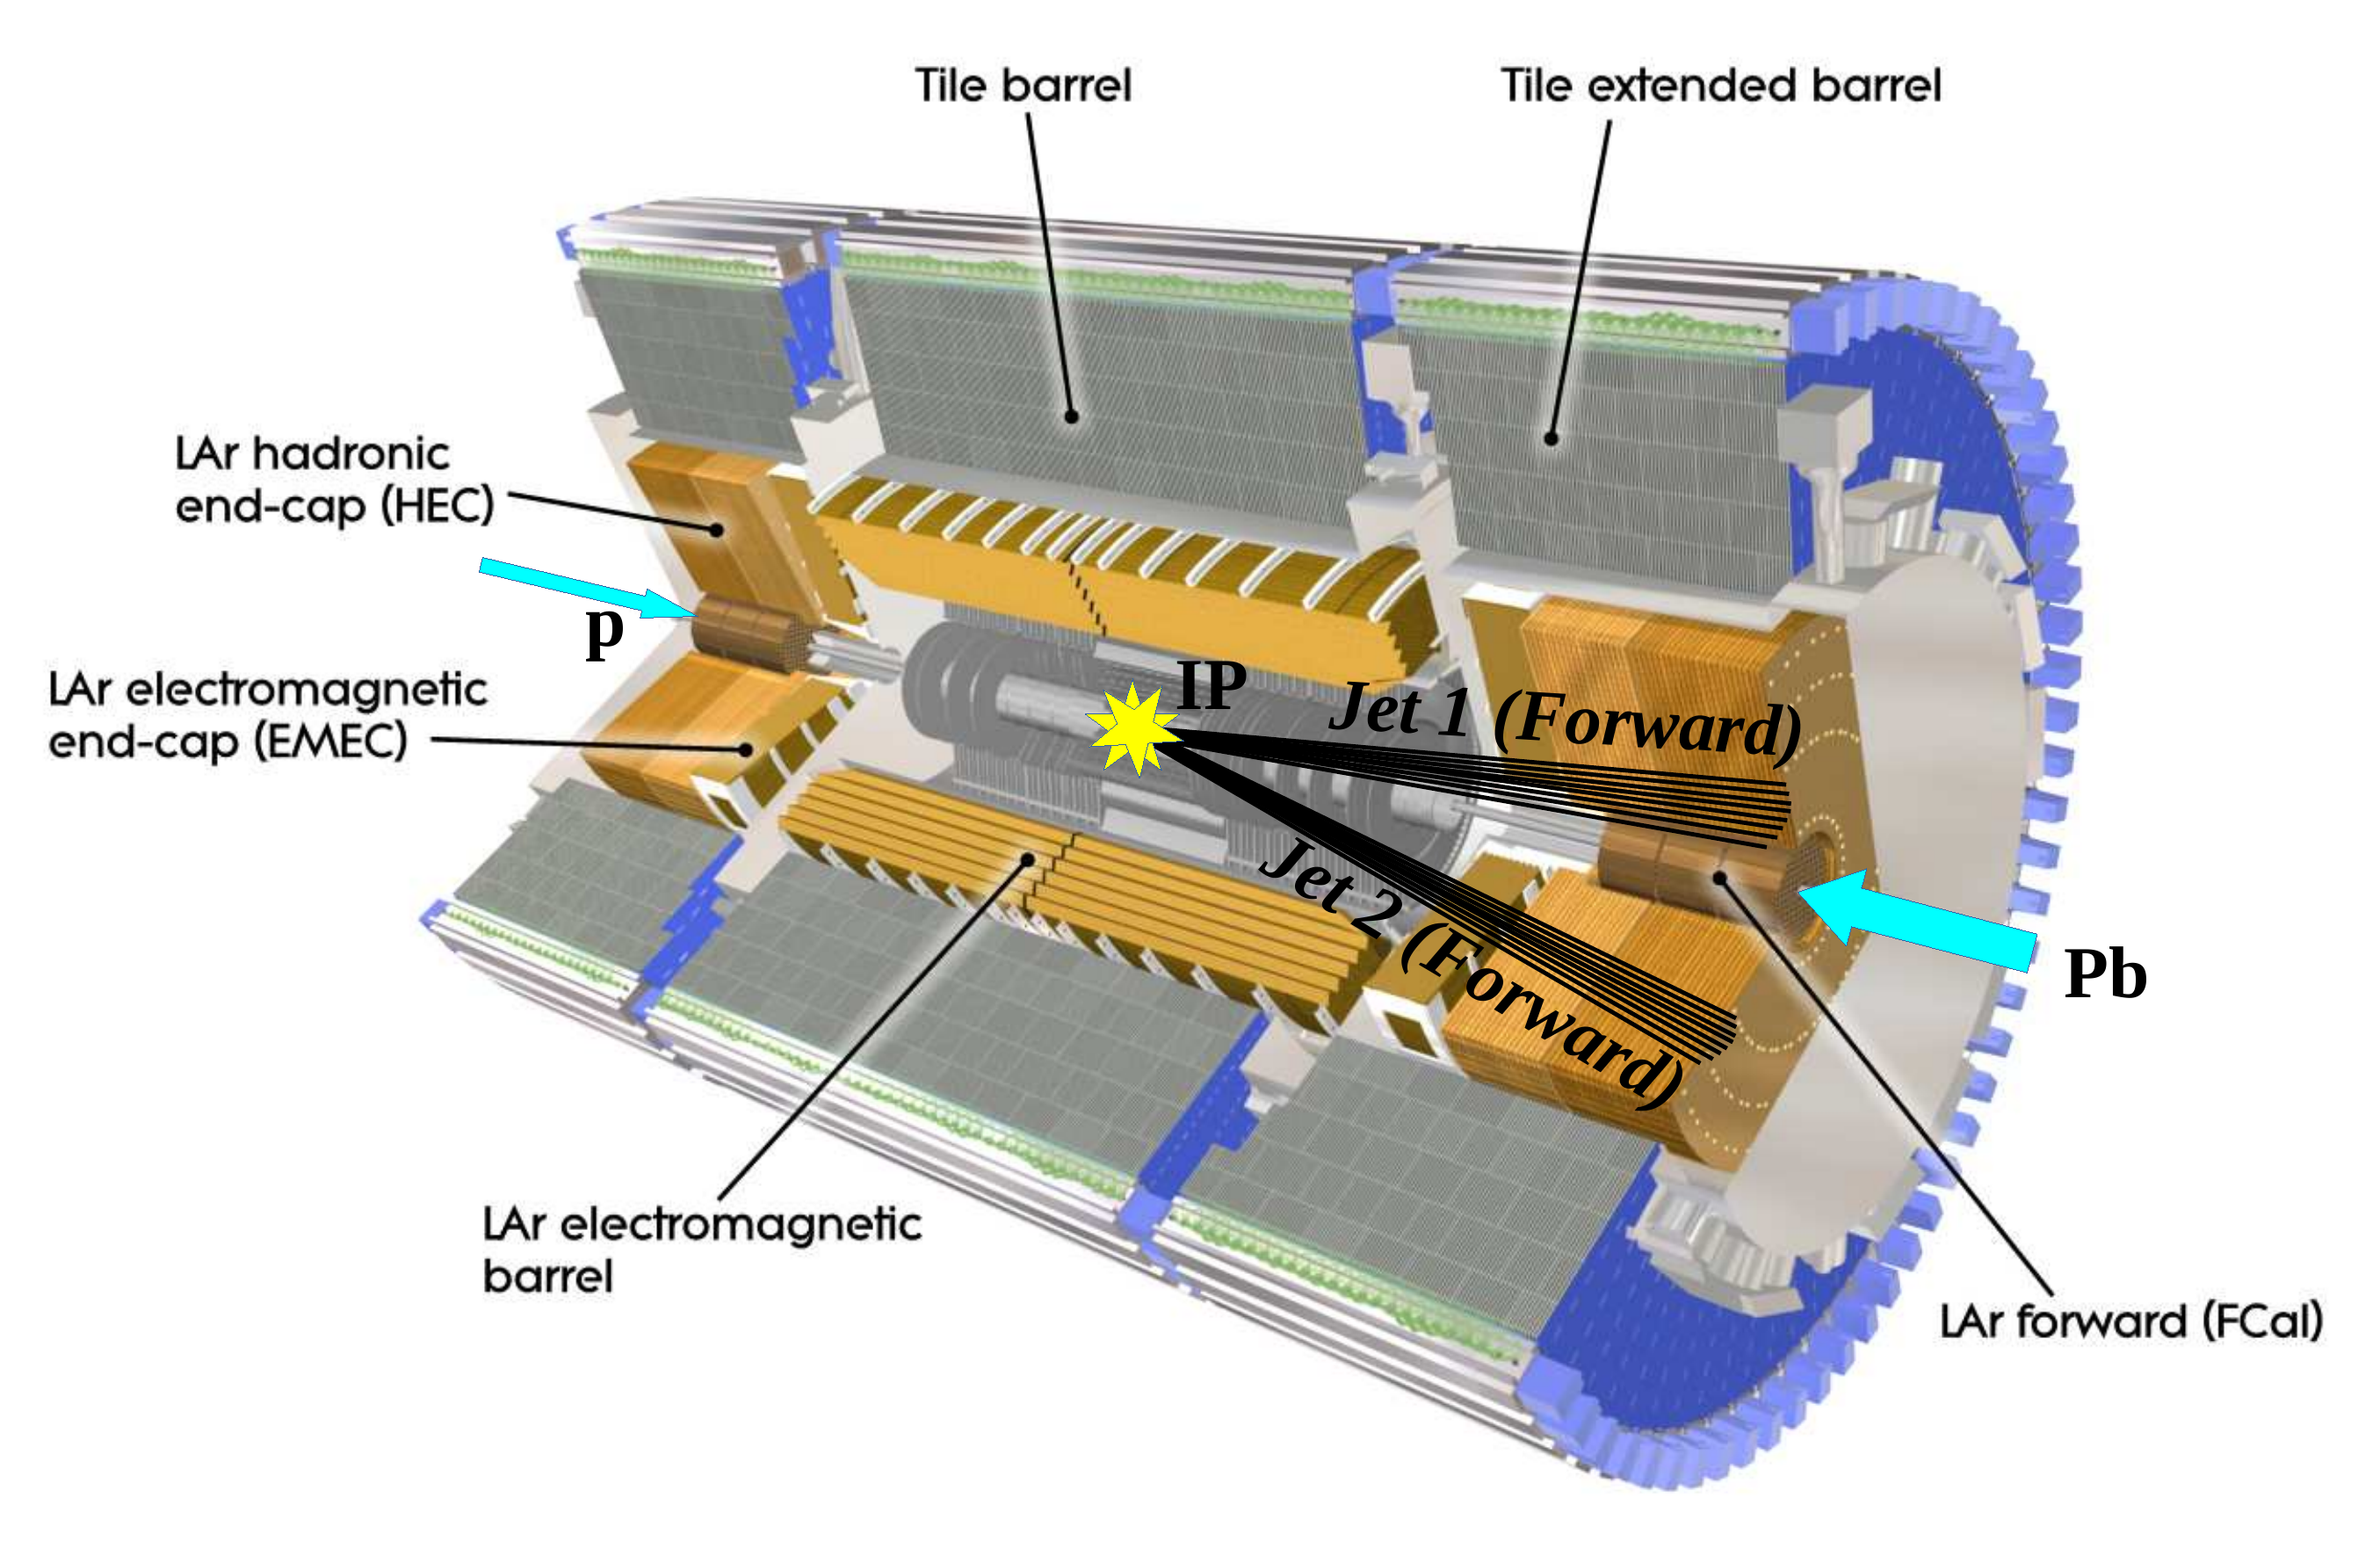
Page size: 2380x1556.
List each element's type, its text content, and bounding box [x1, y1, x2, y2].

picture [0, 0, 2380, 1556]
text_box IP [1175, 644, 1249, 726]
text_box [479, 557, 585, 597]
text_box Pb [2064, 931, 2150, 1014]
text_box Jet 2 (Forward) [1250, 814, 1702, 1127]
text_box p [585, 580, 627, 662]
text_box [1798, 868, 2037, 973]
text_box Jet 1 (Forward) [1327, 663, 1809, 774]
text_box [627, 589, 698, 619]
text_box [1085, 678, 1184, 778]
